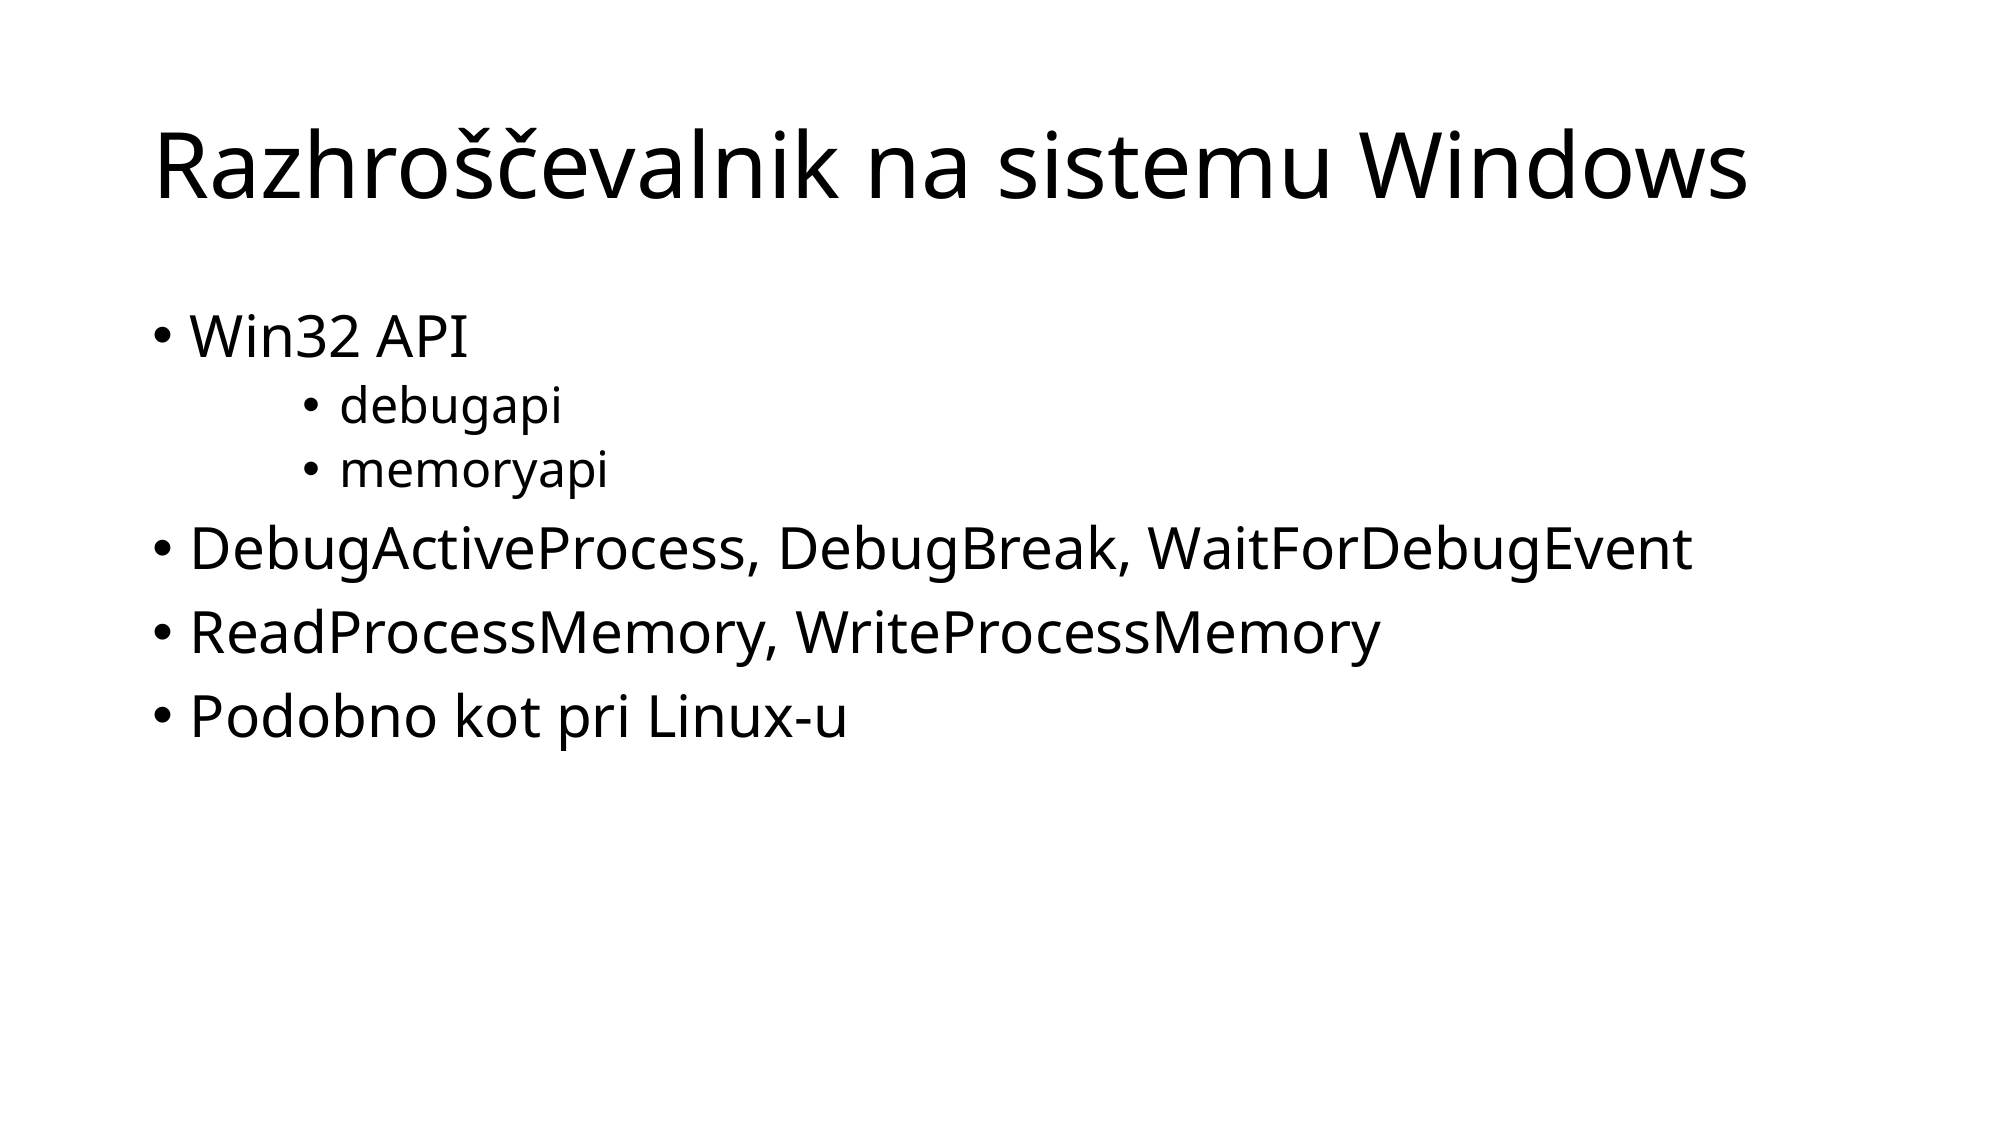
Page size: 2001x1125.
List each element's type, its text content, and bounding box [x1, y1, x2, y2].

list Win32 API debugapi memoryapi DebugActiveProcess, DebugBreak, WaitForDebugEvent ReadProcessMemory, WriteProcessMemory Podobno kot pri Linux-u [137, 299, 1863, 1014]
title Razhroščevalnik na sistemu Windows [137, 59, 1863, 278]
